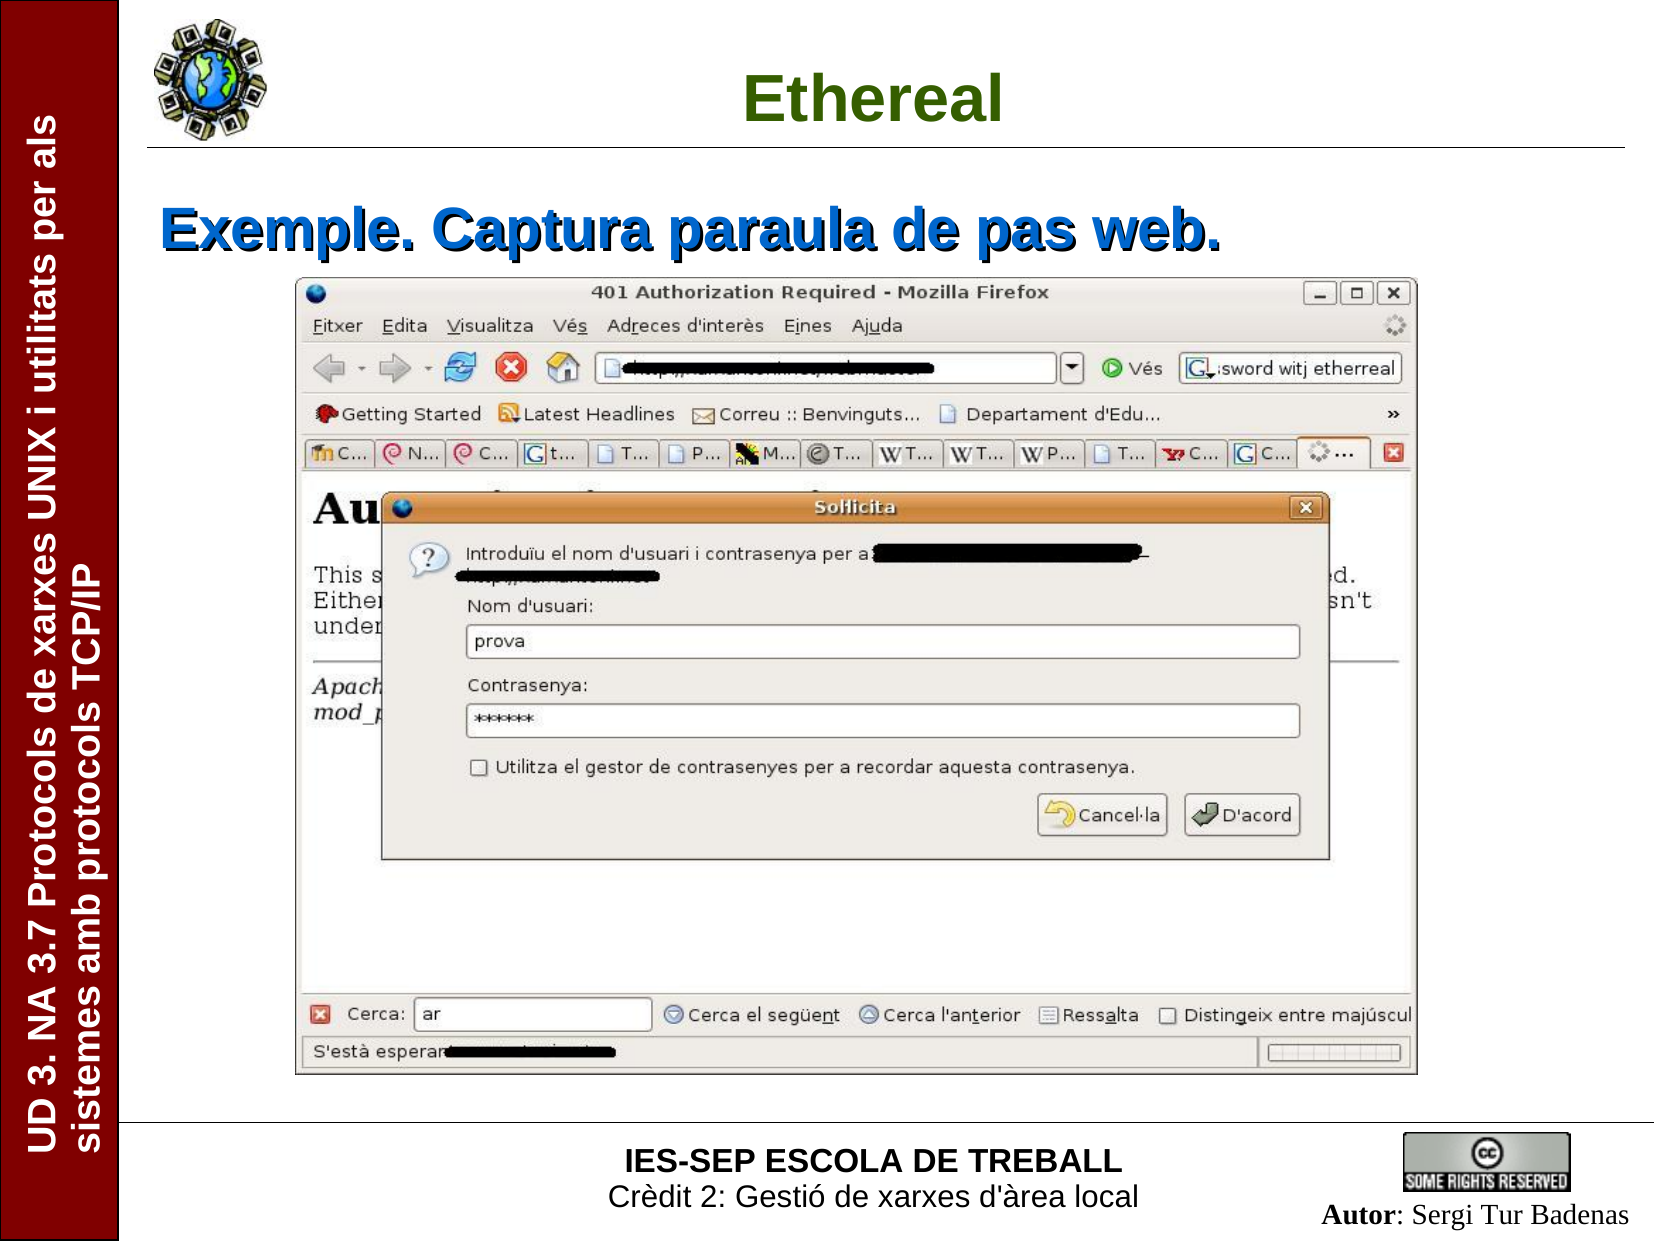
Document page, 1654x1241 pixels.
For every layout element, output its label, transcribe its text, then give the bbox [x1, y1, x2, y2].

list Exemple. Captura paraula de pas web. [141, 195, 1630, 1046]
picture [1403, 1132, 1571, 1192]
title Ethereal [129, 49, 1619, 148]
picture [295, 277, 1418, 1075]
picture [154, 19, 268, 49]
